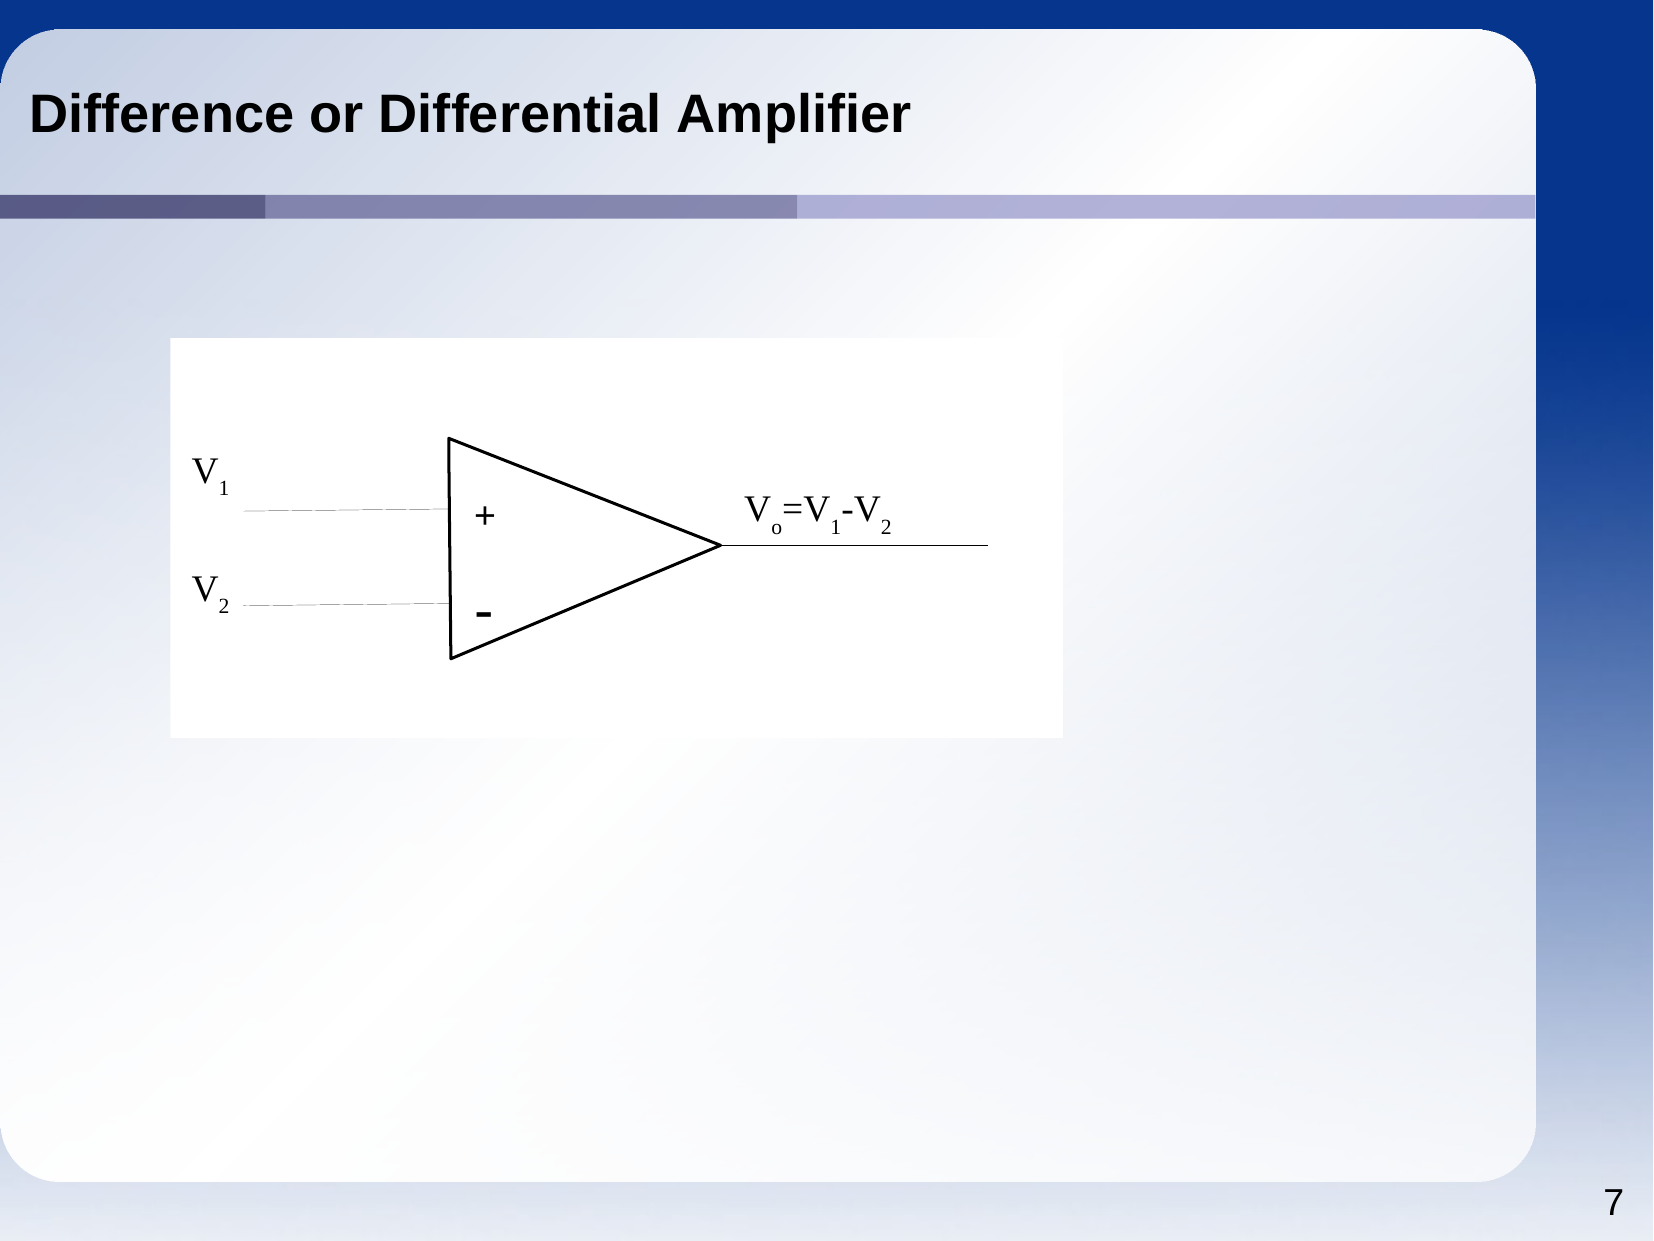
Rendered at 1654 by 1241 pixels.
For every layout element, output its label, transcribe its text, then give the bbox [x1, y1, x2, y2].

title Difference or Differential Amplifier [29, 49, 1506, 178]
chart [170, 337, 1063, 739]
picture [0, 0, 1654, 1241]
